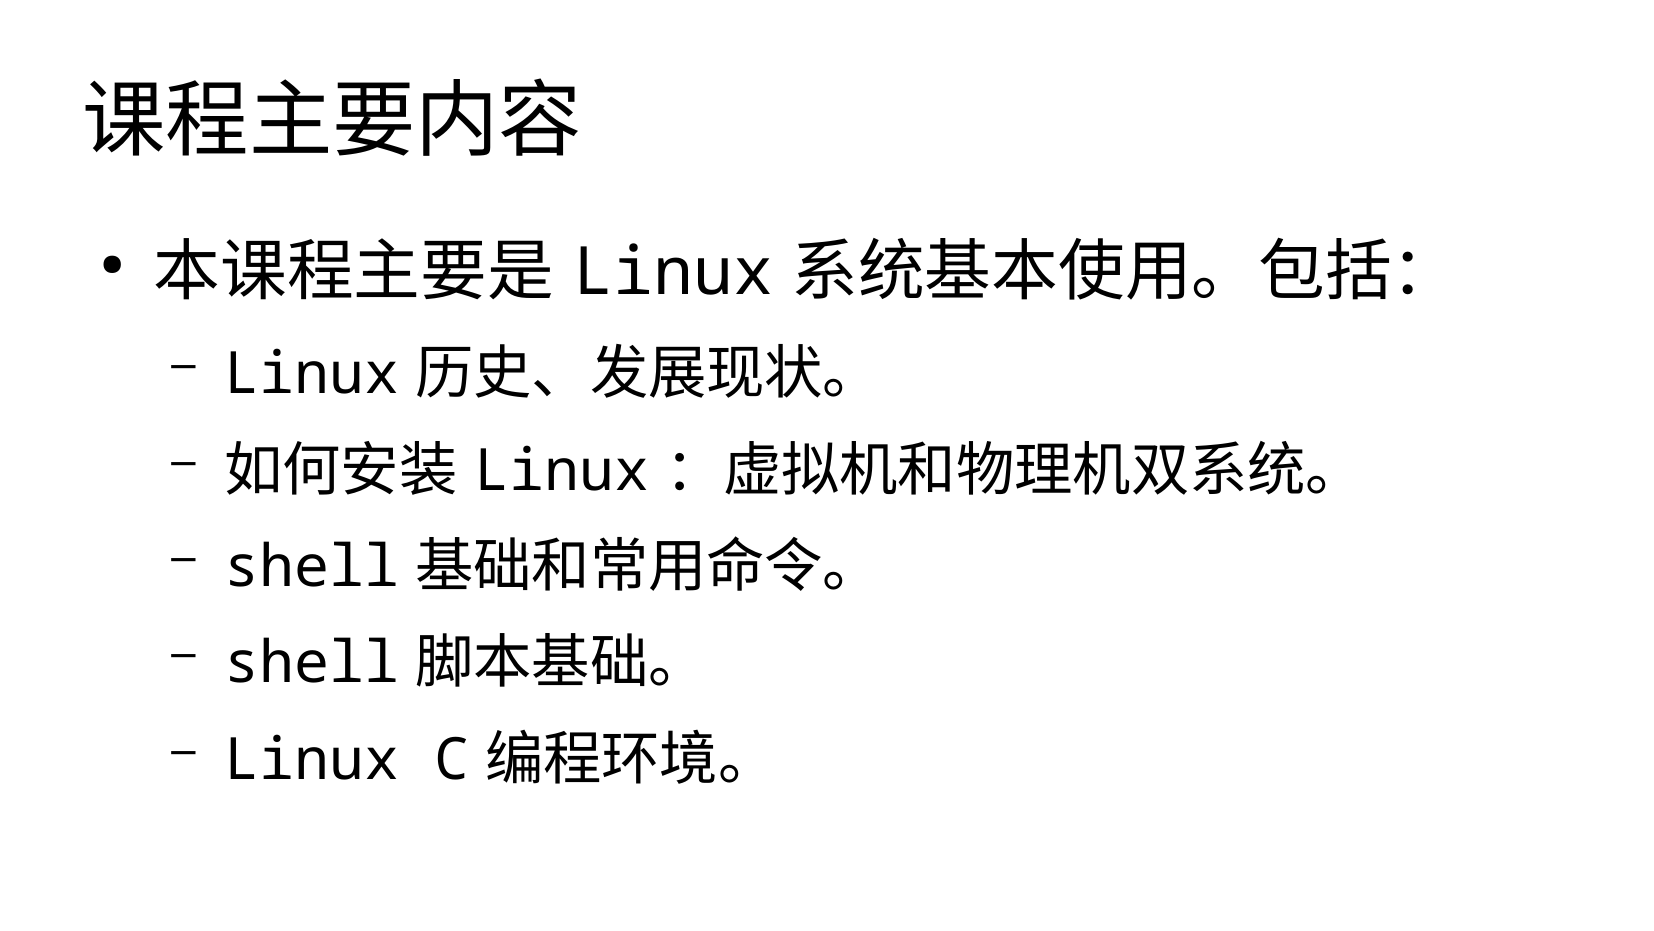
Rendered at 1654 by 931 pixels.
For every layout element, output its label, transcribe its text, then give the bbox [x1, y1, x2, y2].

title 课程主要内容 [82, 37, 1571, 189]
list 本课程主要是Linux系统基本使用。包括： Linux历史、发展现状。 如何安装Linux：虚拟机和物理机双系统。 shell基础和常用命令。 shell脚本基础。 Linux C编程环境。 [82, 217, 1571, 827]
